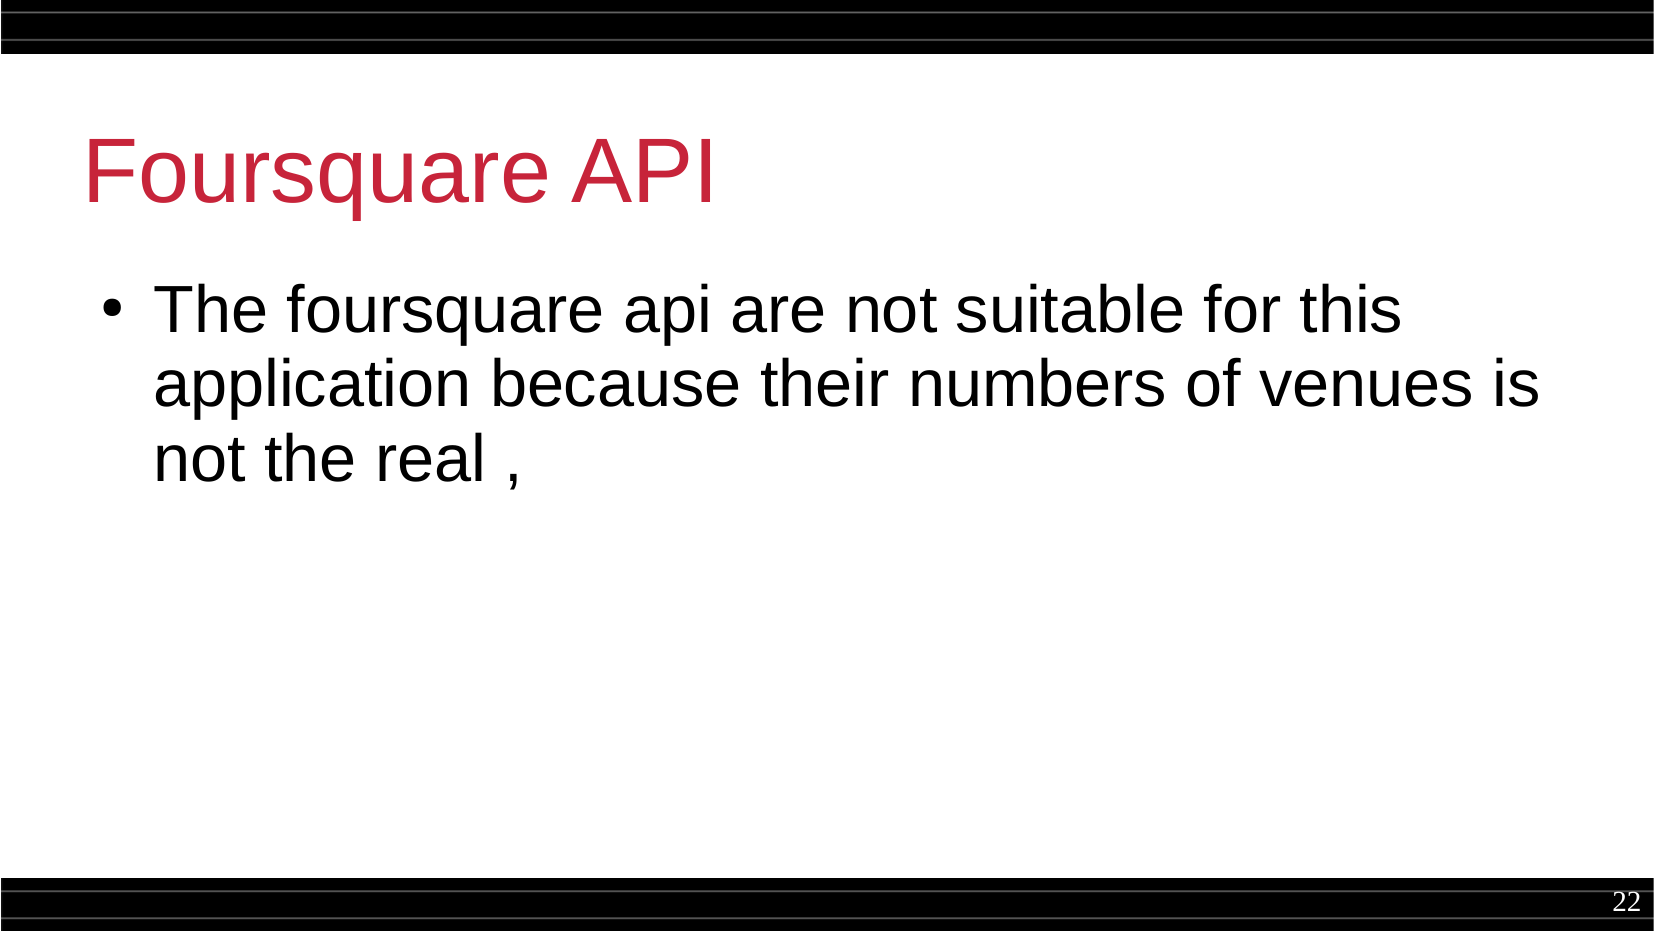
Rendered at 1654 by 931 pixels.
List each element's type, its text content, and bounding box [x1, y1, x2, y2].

list The foursquare api are not suitable for this application because their numbers of venues is not the real , [82, 271, 1571, 758]
title Foursquare API [82, 92, 1571, 249]
picture [1, 878, 1654, 931]
picture [1, 0, 1654, 54]
